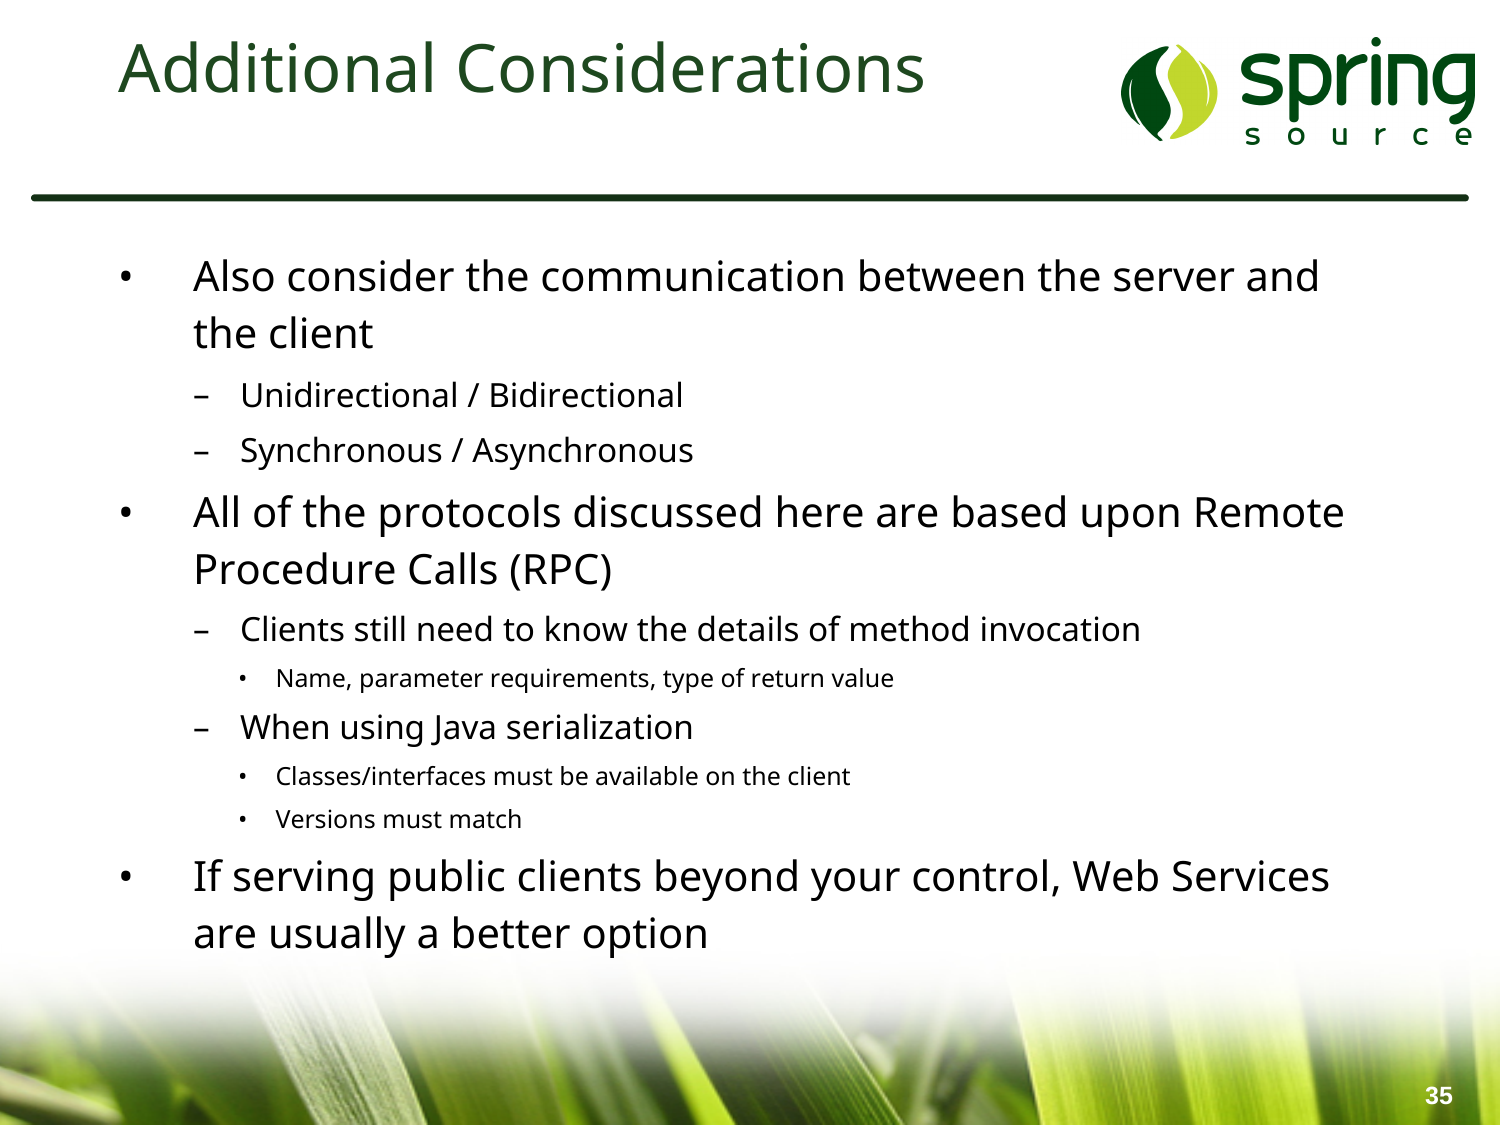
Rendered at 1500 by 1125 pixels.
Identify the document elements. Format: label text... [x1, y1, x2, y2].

picture [1136, 37, 1475, 145]
title Additional Considerations [103, 13, 1136, 176]
list Also consider the communication between the server and the client Unidirectional / Bidirectional Synchronous / Asynchronous All of the protocols discussed here are based upon Remote Procedure Calls (RPC) Clients still need to know the details of method invocation Name, parameter requirements, type of return value When using Java serialization Classes/interfaces must be available on the client Versions must match If serving public clients beyond your control, Web Services are usually a better option [103, 239, 1394, 903]
picture [0, 944, 1500, 1125]
